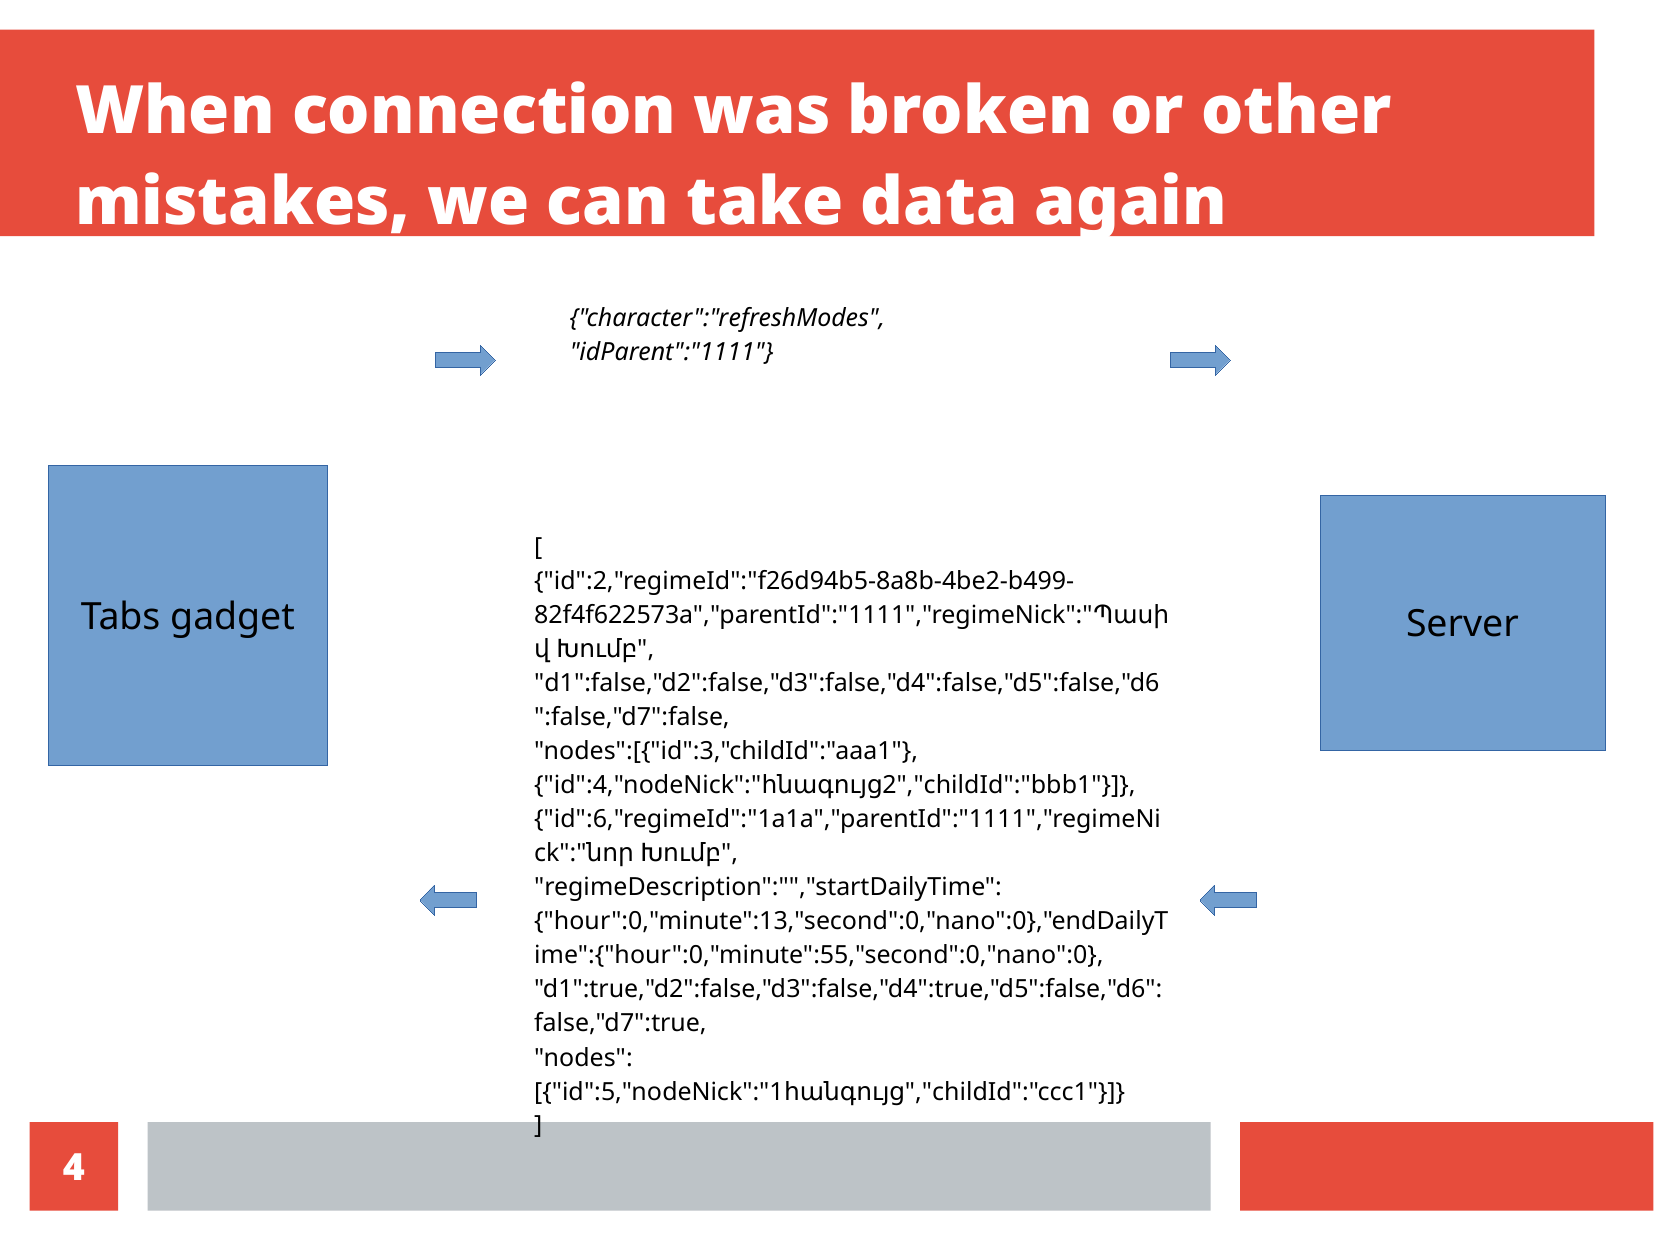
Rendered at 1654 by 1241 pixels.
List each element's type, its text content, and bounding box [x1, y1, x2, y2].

text_box Server [1320, 495, 1606, 751]
text_box {"character":"refreshModes", "idParent":"1111"} [555, 292, 1126, 454]
text_box [ {"id":2,"regimeId":"f26d94b5-8a8b-4be2-b499-82f4f622573a","parentId":"1111","regimeNick":"Պասիվ Խումբ", "d1":false,"d2":false,"d3":false,"d4":false,"d5":false,"d6":false,"d7":false, "nodes":[{"id":3,"childId":"aaa1"},{"id":4,"nodeNick":"հնագույց2","childId":"bbb1"}]},{"id":6,"regimeId":"1a1a","parentId":"1111","regimeNick":"նոր Խումբ", "regimeDescription":"","startDailyTime":{"hour":0,"minute":13,"second":0,"nano":0},"endDailyTime":{"hour":0,"minute":55,"second":0,"nano":0}, "d1":true,"d2":false,"d3":false,"d4":true,"d5":false,"d6":false,"d7":true, "nodes":[{"id":5,"nodeNick":"1հանգույց","childId":"ccc1"}]} ] [519, 453, 1186, 1224]
text_box [420, 885, 477, 916]
text_box [1170, 345, 1231, 376]
text_box Tabs gadget [48, 465, 328, 766]
text_box [435, 345, 496, 376]
text_box [1200, 885, 1257, 916]
title When connection was broken or other mistakes, we can take data again [75, 62, 1611, 211]
